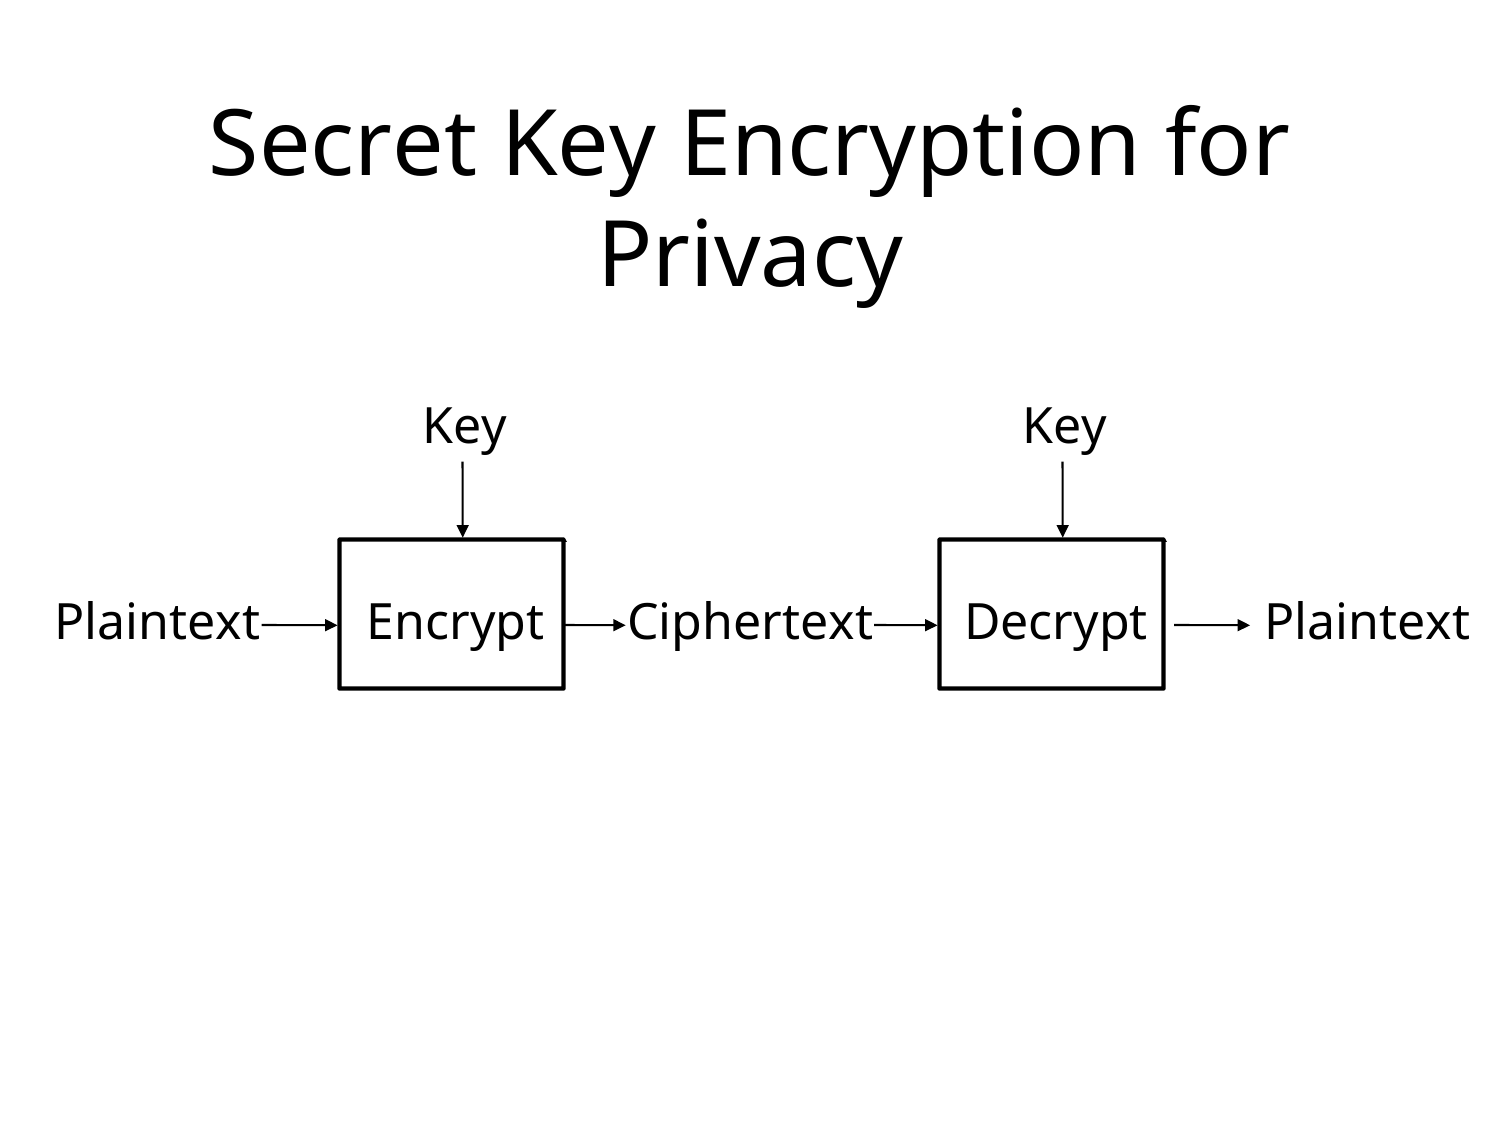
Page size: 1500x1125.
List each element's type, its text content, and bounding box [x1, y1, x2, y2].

text_box Encrypt [351, 581, 560, 658]
text_box Key [407, 384, 523, 461]
text_box Decrypt [948, 581, 1164, 658]
title Secret Key Encryption for Privacy [112, 72, 1388, 315]
text_box Plaintext [1249, 581, 1486, 658]
text_box [939, 539, 1164, 689]
text_box [339, 539, 564, 689]
text_box Ciphertext [612, 581, 889, 658]
text_box Plaintext [39, 581, 276, 658]
text_box Key [1007, 384, 1123, 461]
